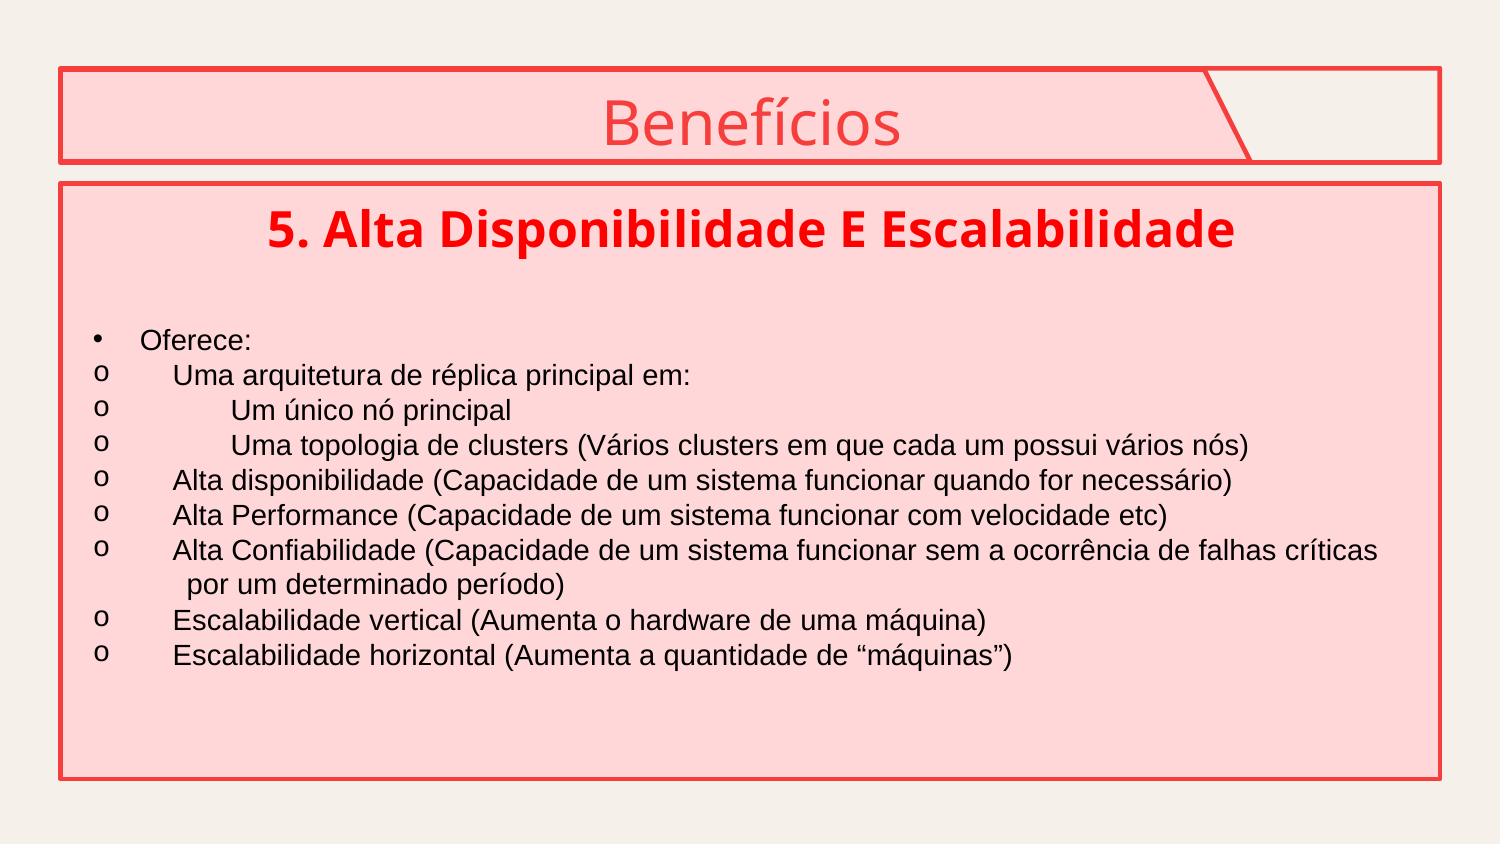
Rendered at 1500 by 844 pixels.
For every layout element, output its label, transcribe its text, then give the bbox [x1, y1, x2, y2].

text_box 5. Alta Disponibilidade E Escalabilidade [66, 189, 1438, 266]
title Benefícios [60, 73, 1444, 168]
text_box Oferece: Uma arquitetura de réplica principal em: Um único nó principal Uma topologia de clusters (Vários clusters em que cada um possui vários nós) Alta disponibilidade (Capacidade de um sistema funcionar quando for necessário) Alta Performance (Capacidade de um sistema funcionar com velocidade etc) Alta Confiabilidade (Capacidade de um sistema funcionar sem a ocorrência de falhas críticas por um determinado período) Escalabilidade vertical (Aumenta o hardware de uma máquina) Escalabilidade horizontal (Aumenta a quantidade de “máquinas”) [77, 313, 1423, 683]
